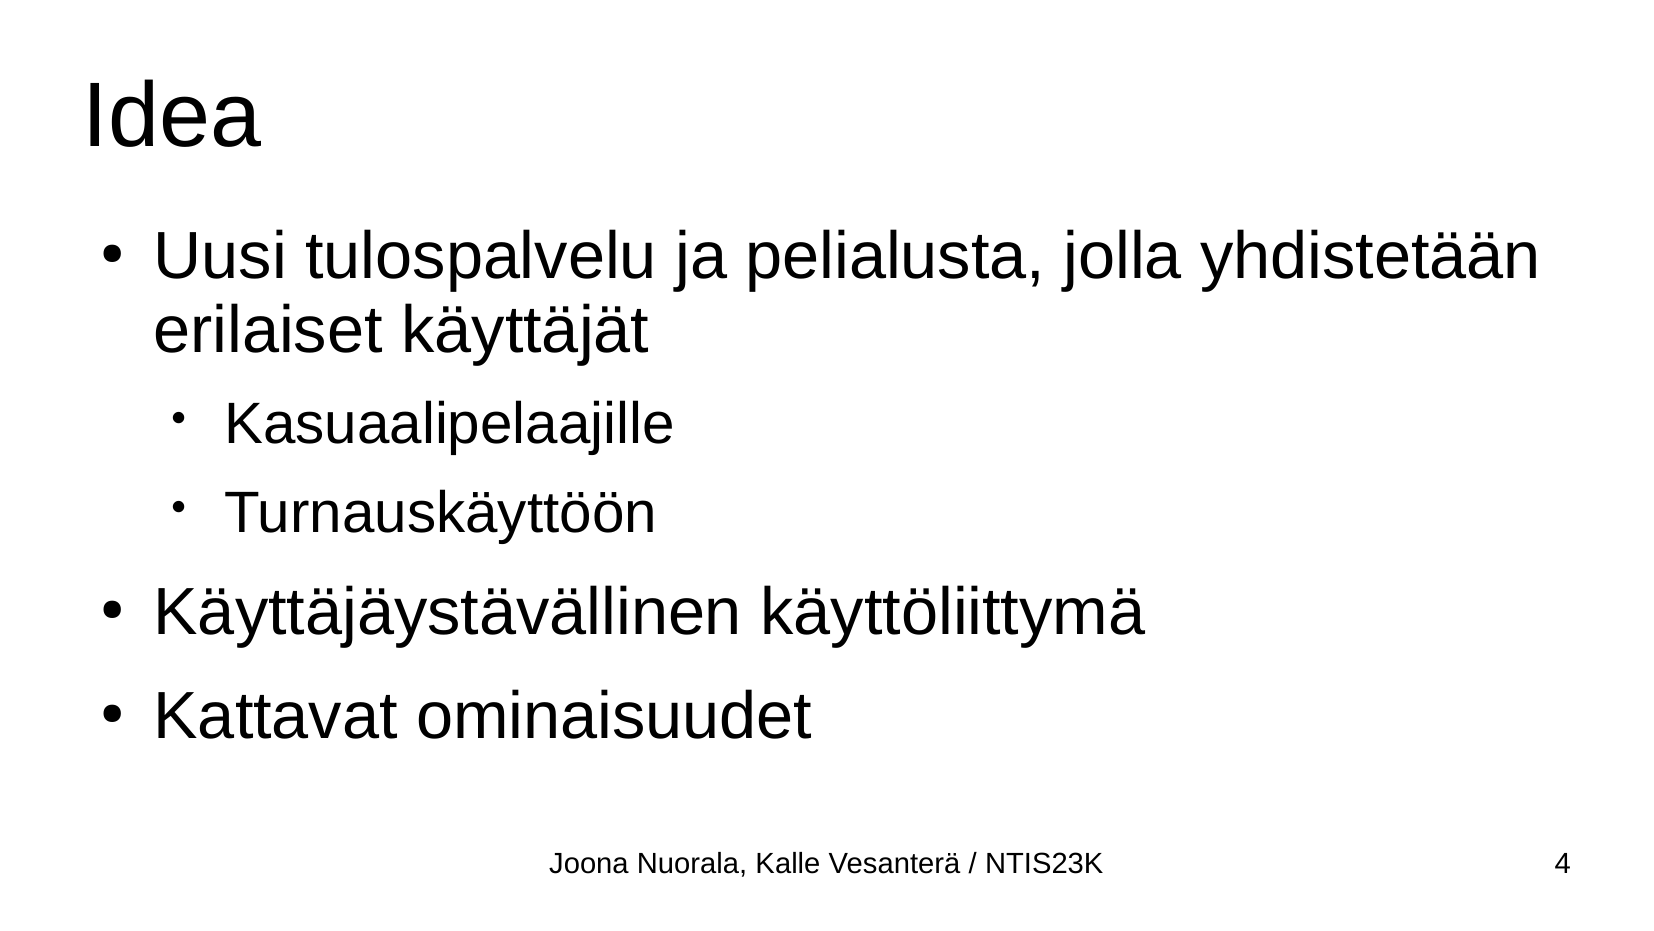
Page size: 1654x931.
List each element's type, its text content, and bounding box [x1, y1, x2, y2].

title Idea [82, 37, 1571, 193]
list Uusi tulospalvelu ja pelialusta, jolla yhdistetään erilaiset käyttäjät Kasuaalipelaajille Turnauskäyttöön Käyttäjäystävällinen käyttöliittymä Kattavat ominaisuudet [82, 217, 1571, 758]
